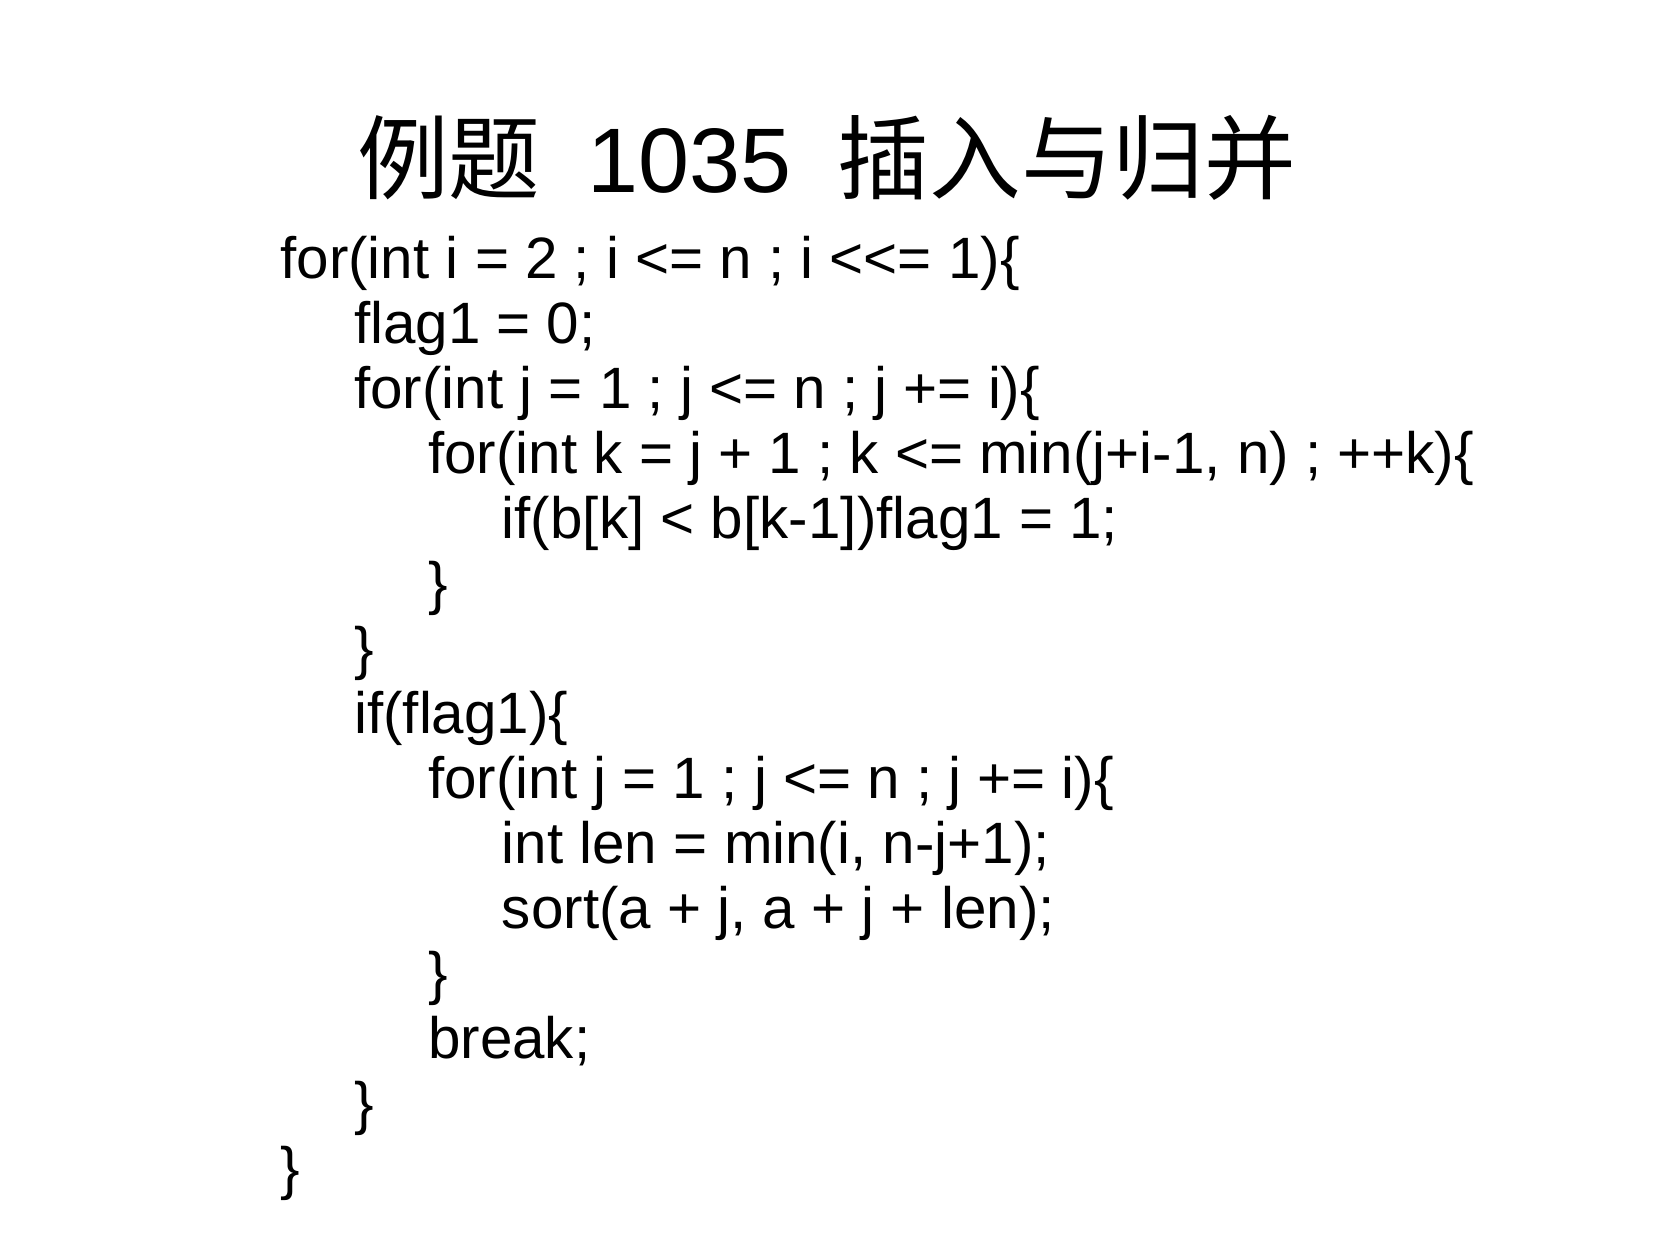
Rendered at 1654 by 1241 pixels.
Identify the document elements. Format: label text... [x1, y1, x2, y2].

text_box for(int i = 2 ; i <= n ; i <<= 1){ flag1 = 0; for(int j = 1 ; j <= n ; j += i){ for(int k = j + 1 ; k <= min(j+i-1, n) ; ++k){ if(b[k] < b[k-1])flag1 = 1; } } if(flag1){ for(int j = 1 ; j <= n ; j += i){ int len = min(i, n-j+1); sort(a + j, a + j + len); } break; } } [265, 218, 1583, 1241]
title 例题 1035 插入与归并 [82, 49, 1571, 257]
